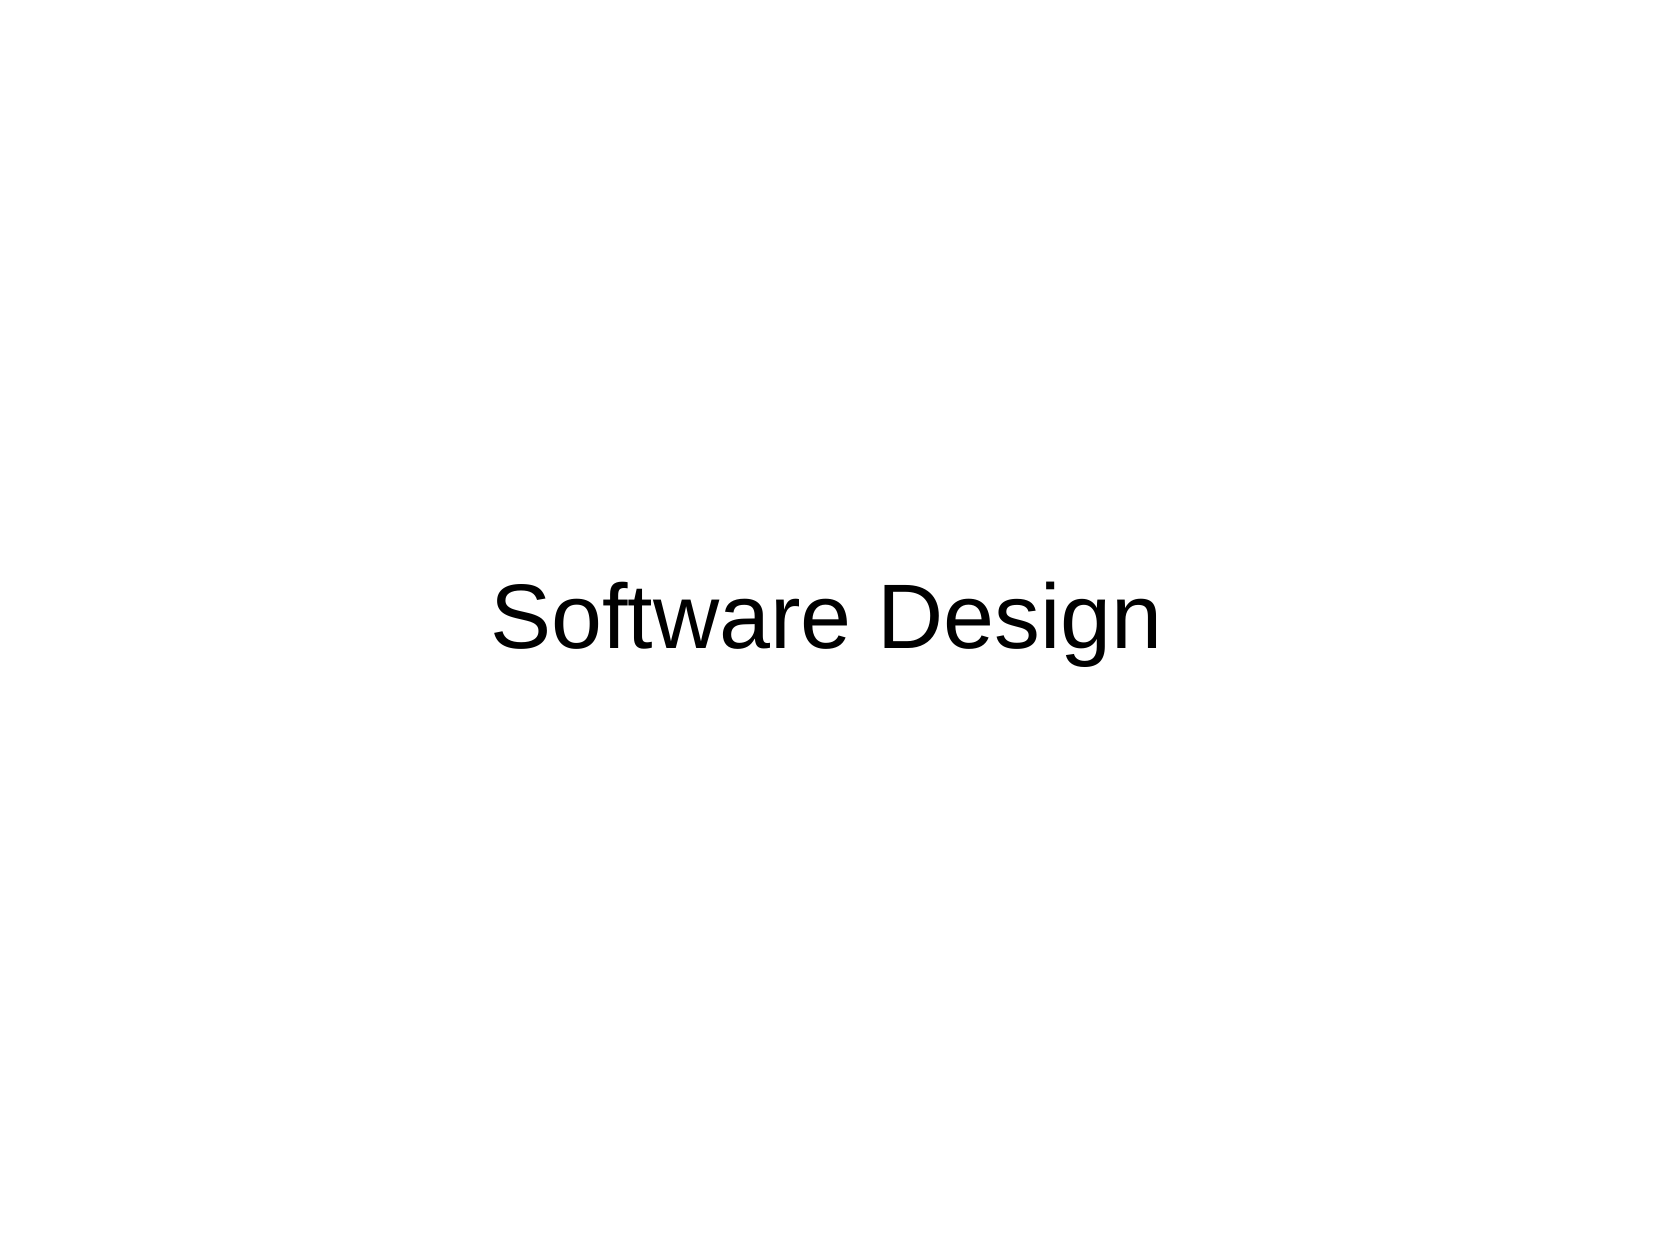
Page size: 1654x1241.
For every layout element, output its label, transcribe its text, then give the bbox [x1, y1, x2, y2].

title Software Design [82, 49, 1571, 1186]
